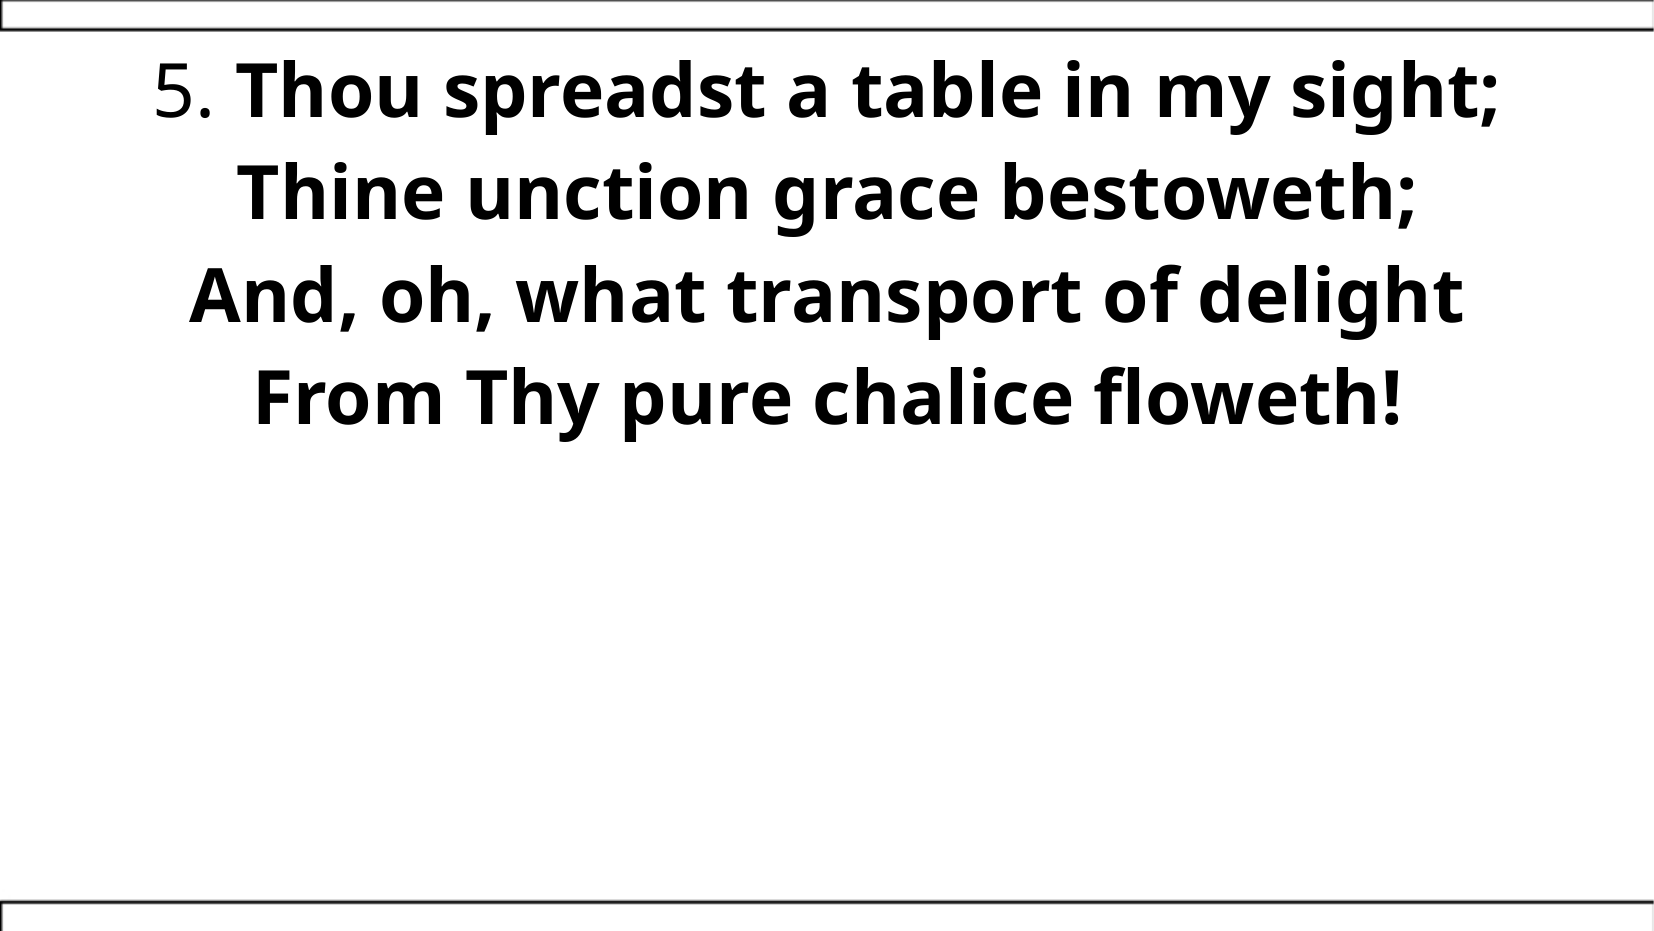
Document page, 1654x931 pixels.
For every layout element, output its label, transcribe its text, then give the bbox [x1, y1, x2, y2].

text_box 5. Thou spreadst a table in my sight; Thine unction grace bestoweth; And, oh, what transport of delight From Thy pure chalice floweth! [92, 30, 1563, 445]
picture [0, 0, 1654, 931]
